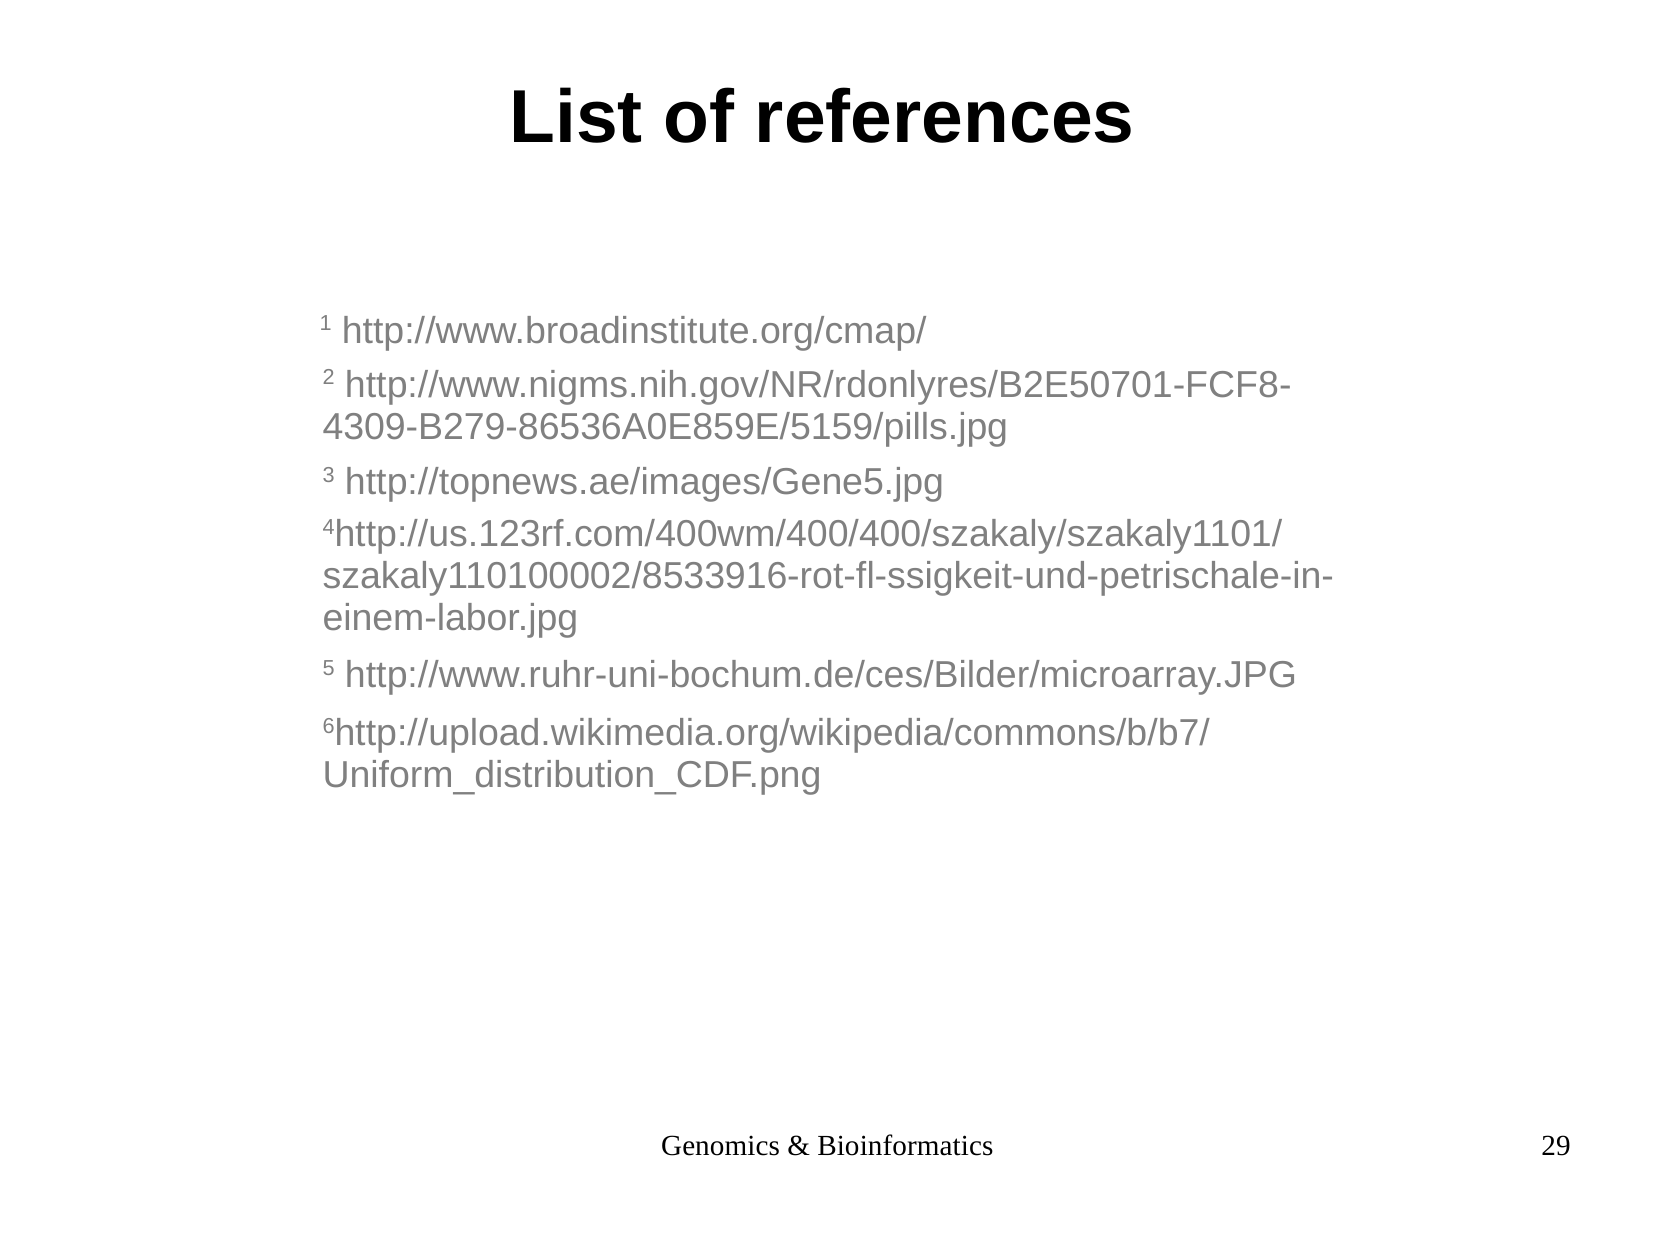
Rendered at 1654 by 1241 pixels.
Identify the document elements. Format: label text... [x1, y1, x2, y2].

text_box 4http://us.123rf.com/400wm/400/400/szakaly/szakaly1101/szakaly110100002/8533916-rot-fl-ssigkeit-und-petrischale-in-einem-labor.jpg [307, 505, 1381, 648]
text_box 5 http://www.ruhr-uni-bochum.de/ces/Bilder/microarray.JPG [307, 648, 1328, 705]
text_box 6http://upload.wikimedia.org/wikipedia/commons/b/b7/Uniform_distribution_CDF.png [307, 704, 1381, 804]
text_box List of references [495, 67, 1159, 167]
text_box 1 http://www.broadinstitute.org/cmap/ [304, 301, 1340, 360]
text_box 2 http://www.nigms.nih.gov/NR/rdonlyres/B2E50701-FCF8-4309-B279-86536A0E859E/5159/pills.jpg [307, 355, 1346, 457]
text_box 3 http://topnews.ae/images/Gene5.jpg [307, 453, 1313, 510]
